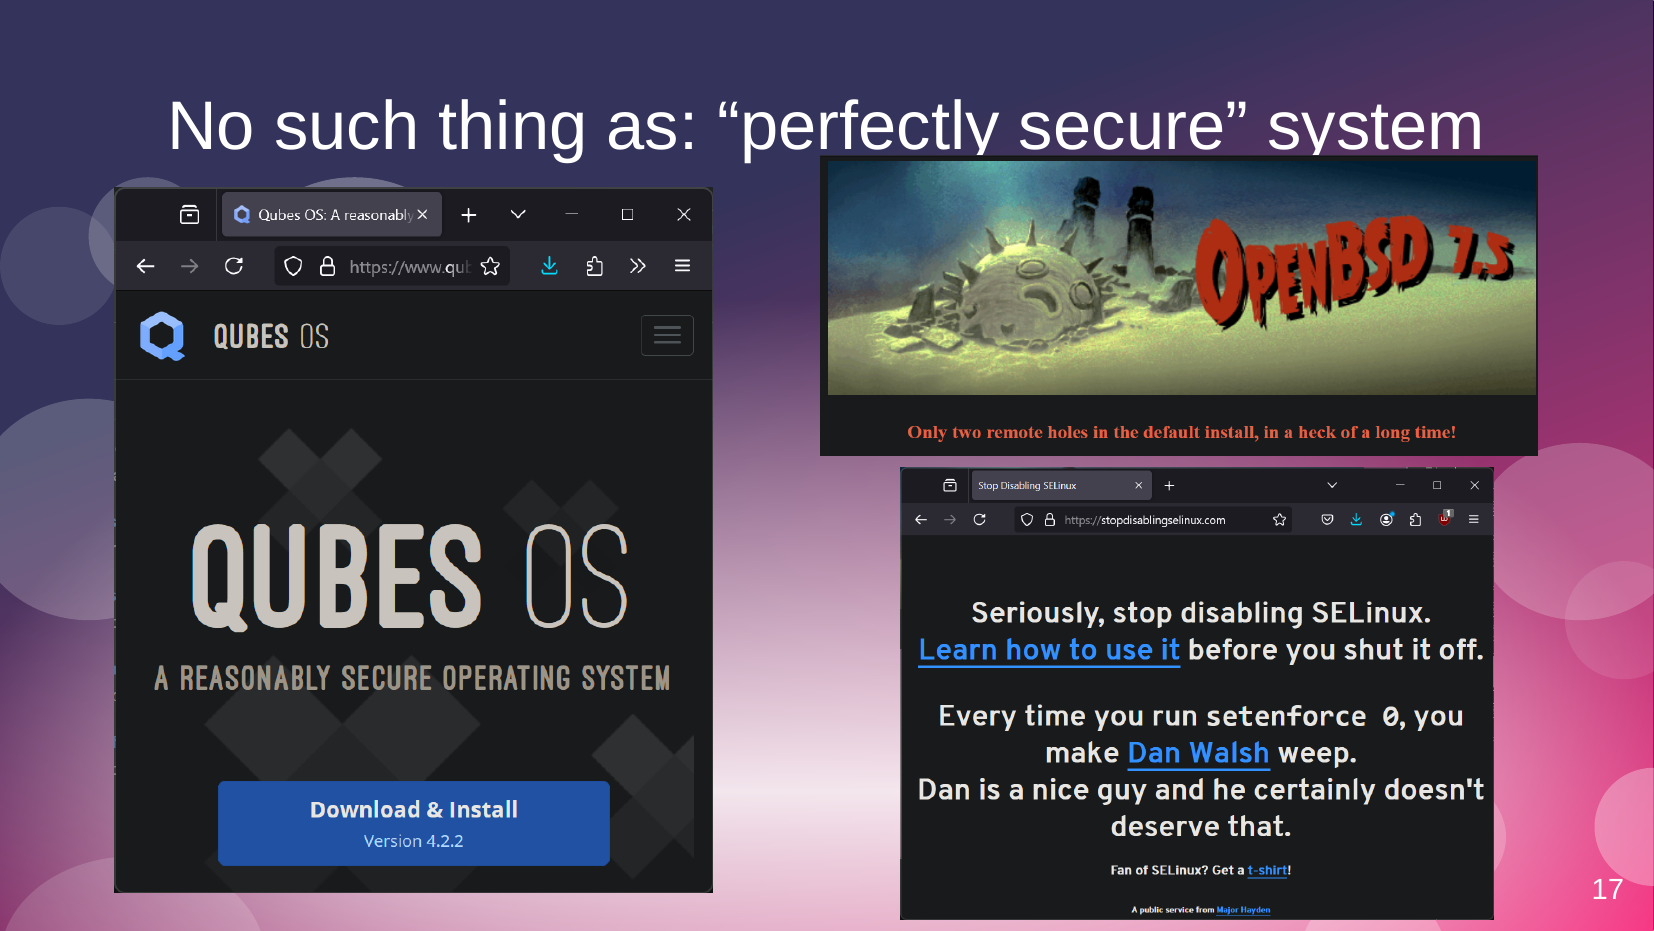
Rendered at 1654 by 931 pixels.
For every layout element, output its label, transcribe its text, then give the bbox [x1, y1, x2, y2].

picture [900, 467, 1494, 920]
title No such thing as: “perfectly secure” system [88, 44, 1565, 207]
picture [114, 187, 713, 893]
picture [820, 155, 1538, 456]
